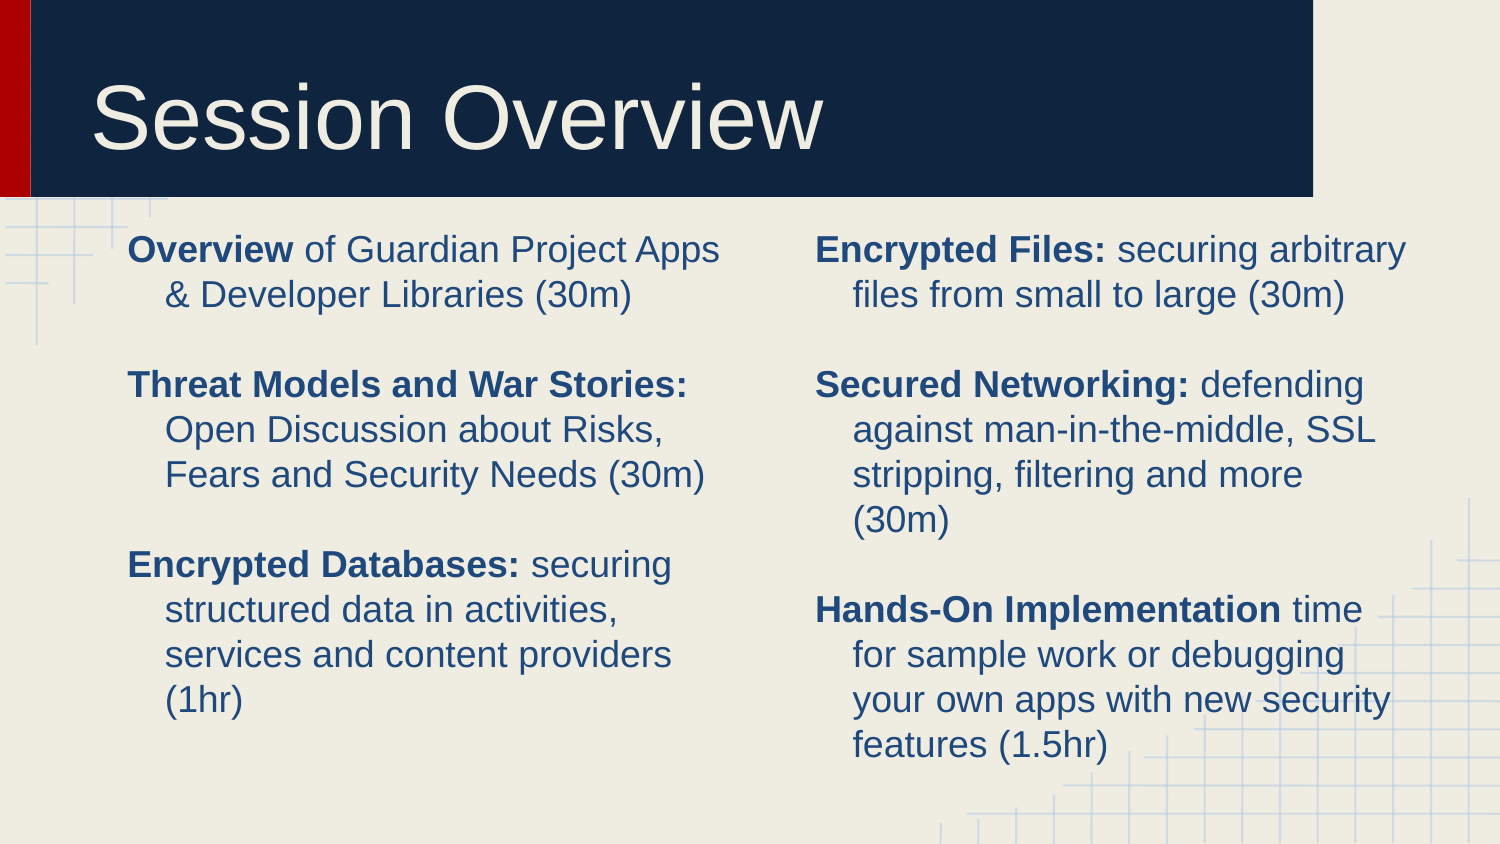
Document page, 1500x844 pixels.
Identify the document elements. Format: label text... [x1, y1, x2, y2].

list Overview of Guardian Project Apps & Developer Libraries (30m) Threat Models and War Stories: Open Discussion about Risks, Fears and Security Needs (30m) Encrypted Databases: securing structured data in activities, services and content providers (1hr) [74, 209, 738, 806]
title Session Overview [75, 16, 1276, 183]
list Encrypted Files: securing arbitrary files from small to large (30m) Secured Networking: defending against man-in-the-middle, SSL stripping, filtering and more (30m) Hands-On Implementation time for sample work or debugging your own apps with new security features (1.5hr) [762, 209, 1425, 806]
